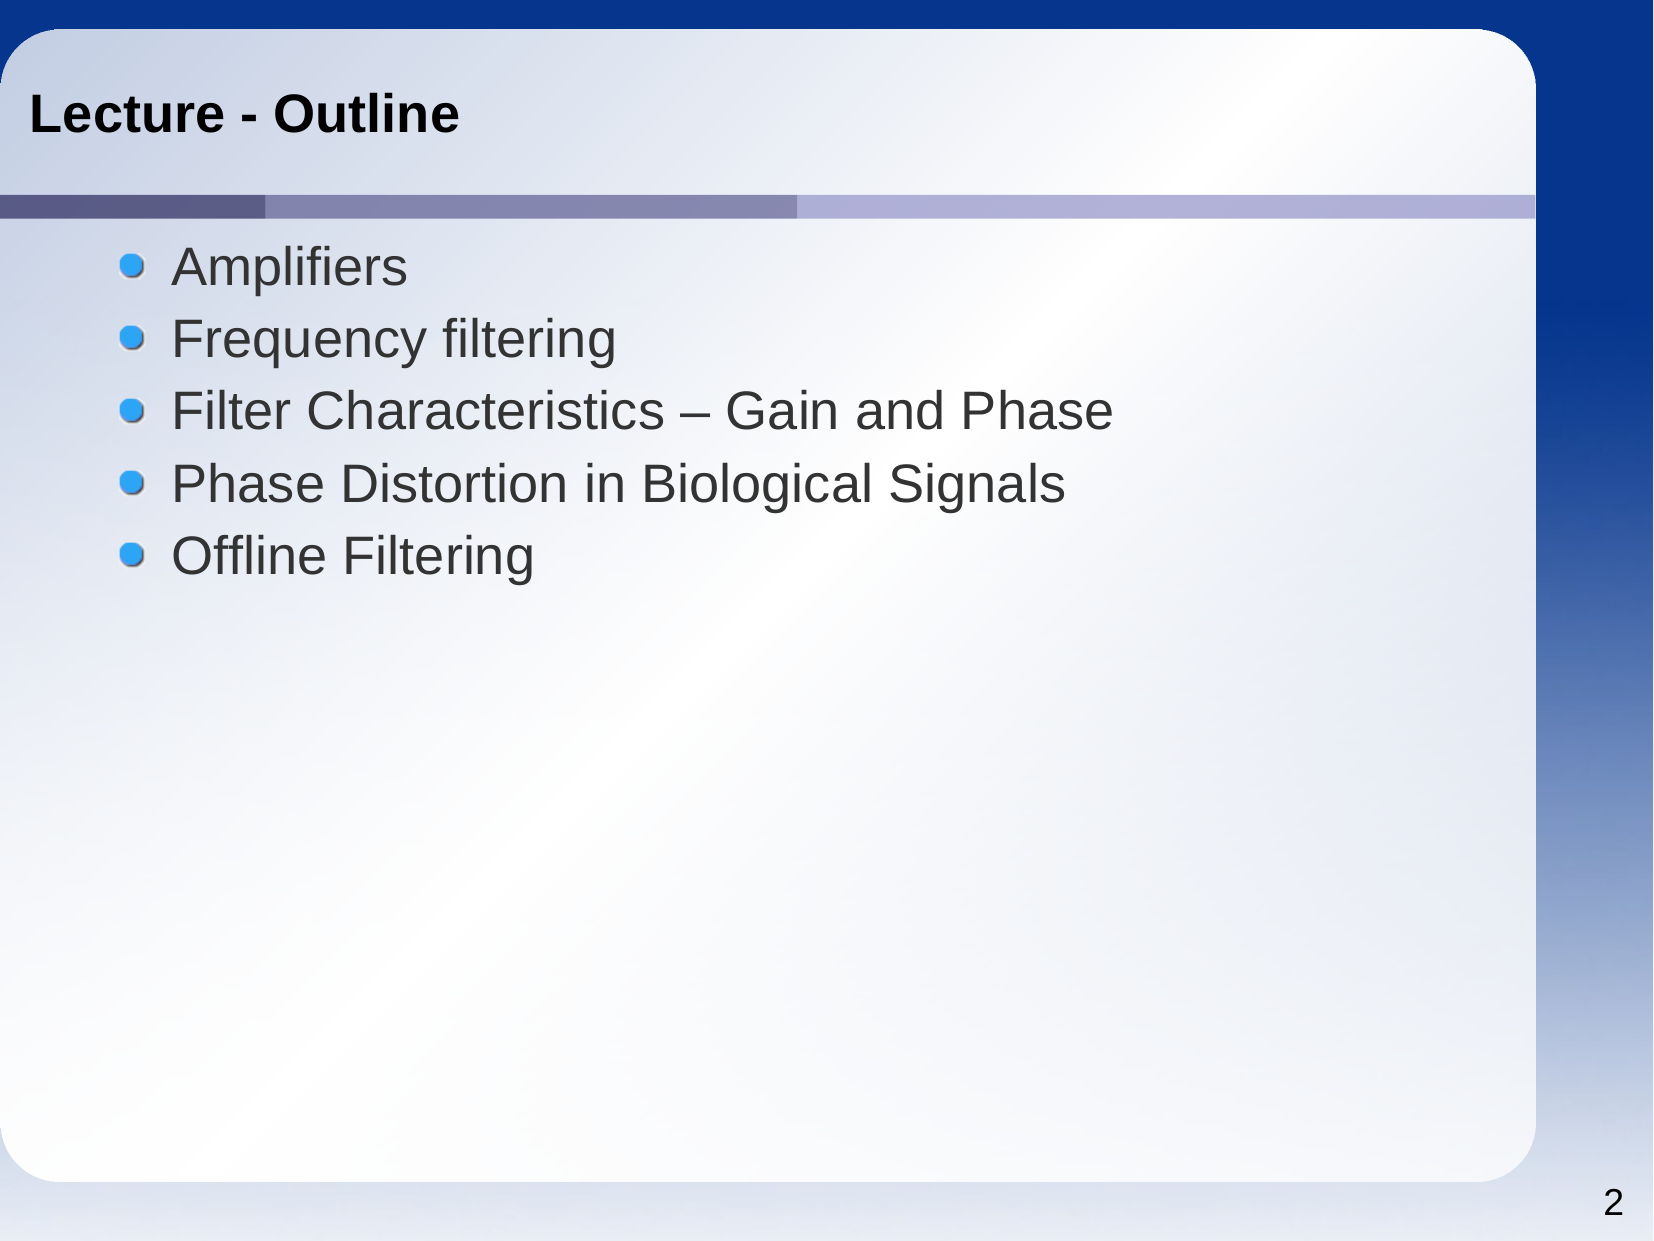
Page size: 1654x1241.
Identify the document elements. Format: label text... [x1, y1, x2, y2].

title Lecture - Outline [29, 49, 1506, 178]
picture [0, 0, 1654, 1241]
list Amplifiers Frequency filtering Filter Characteristics – Gain and Phase Phase Distortion in Biological Signals Offline Filtering [29, 236, 1506, 1152]
